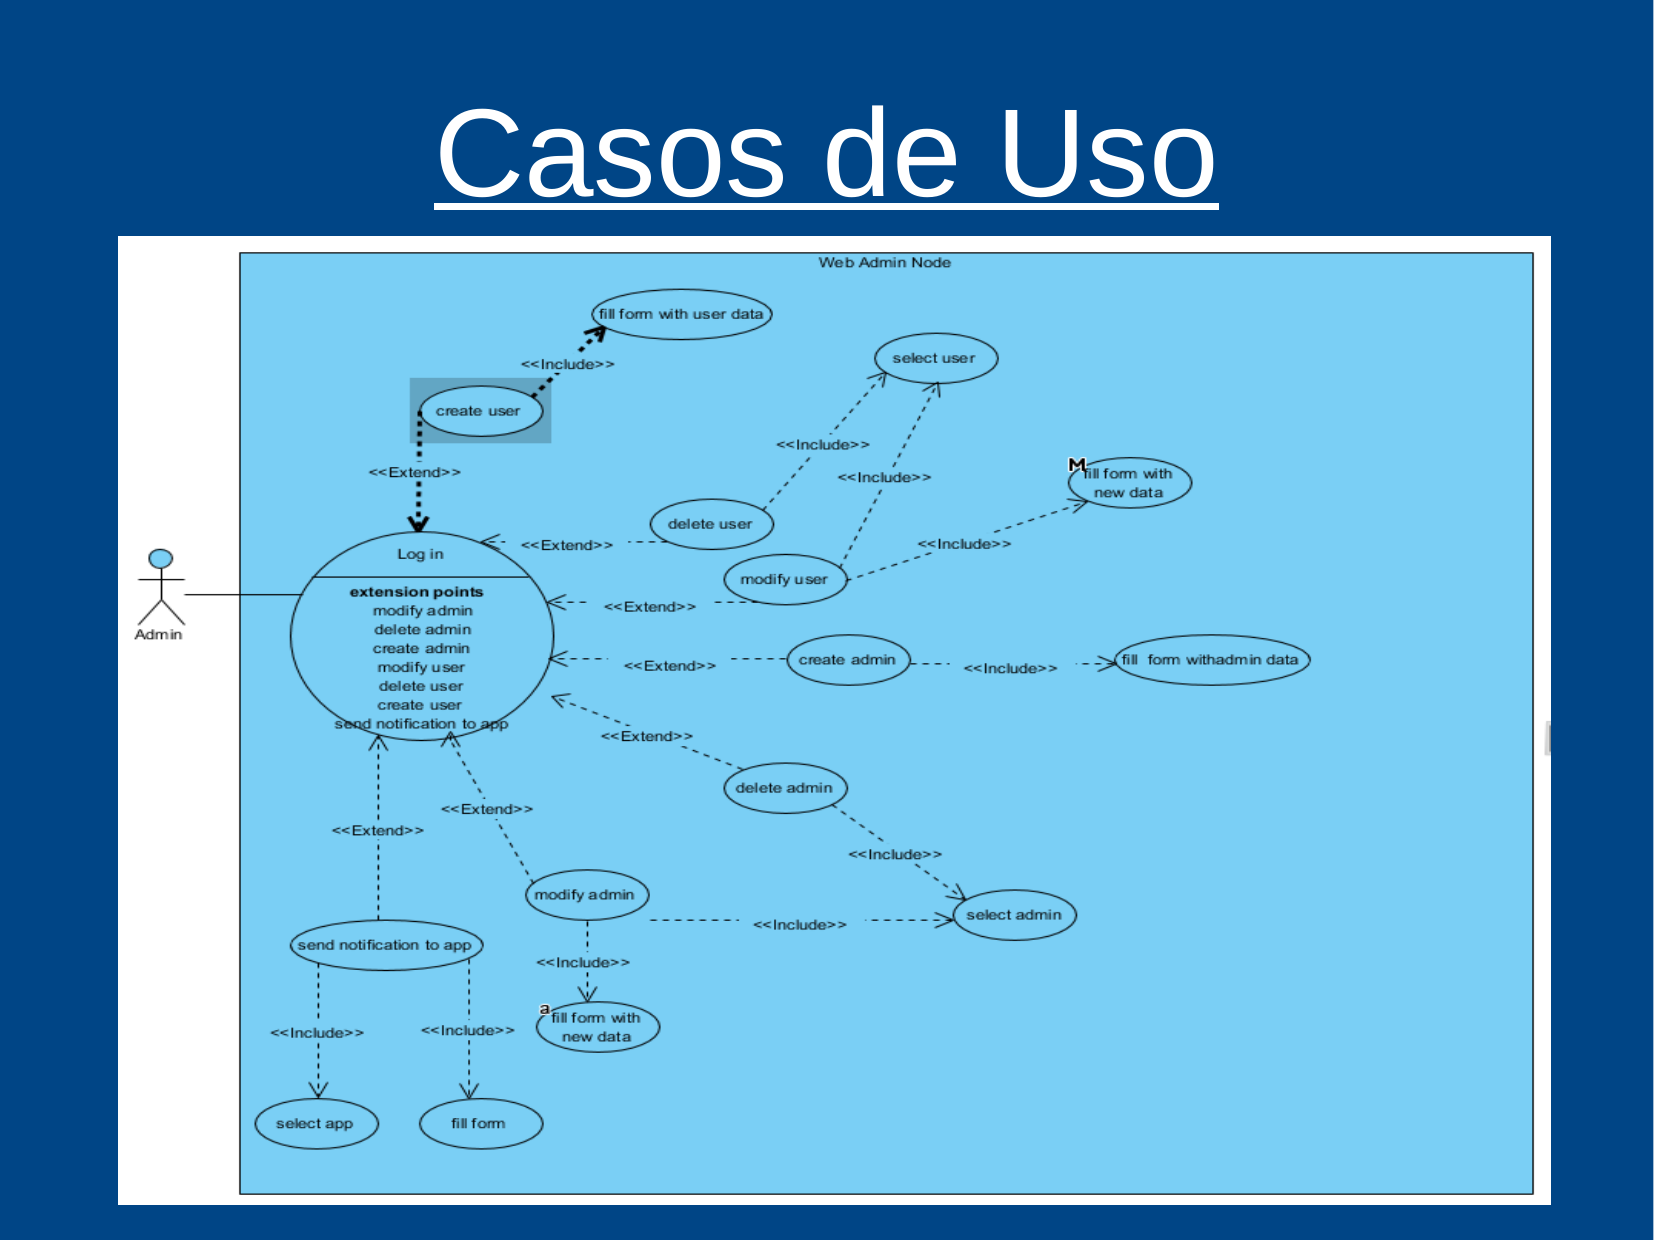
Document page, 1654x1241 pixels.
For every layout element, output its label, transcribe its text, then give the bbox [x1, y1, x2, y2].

title Casos de Uso [82, 49, 1571, 257]
picture [118, 236, 1551, 1205]
